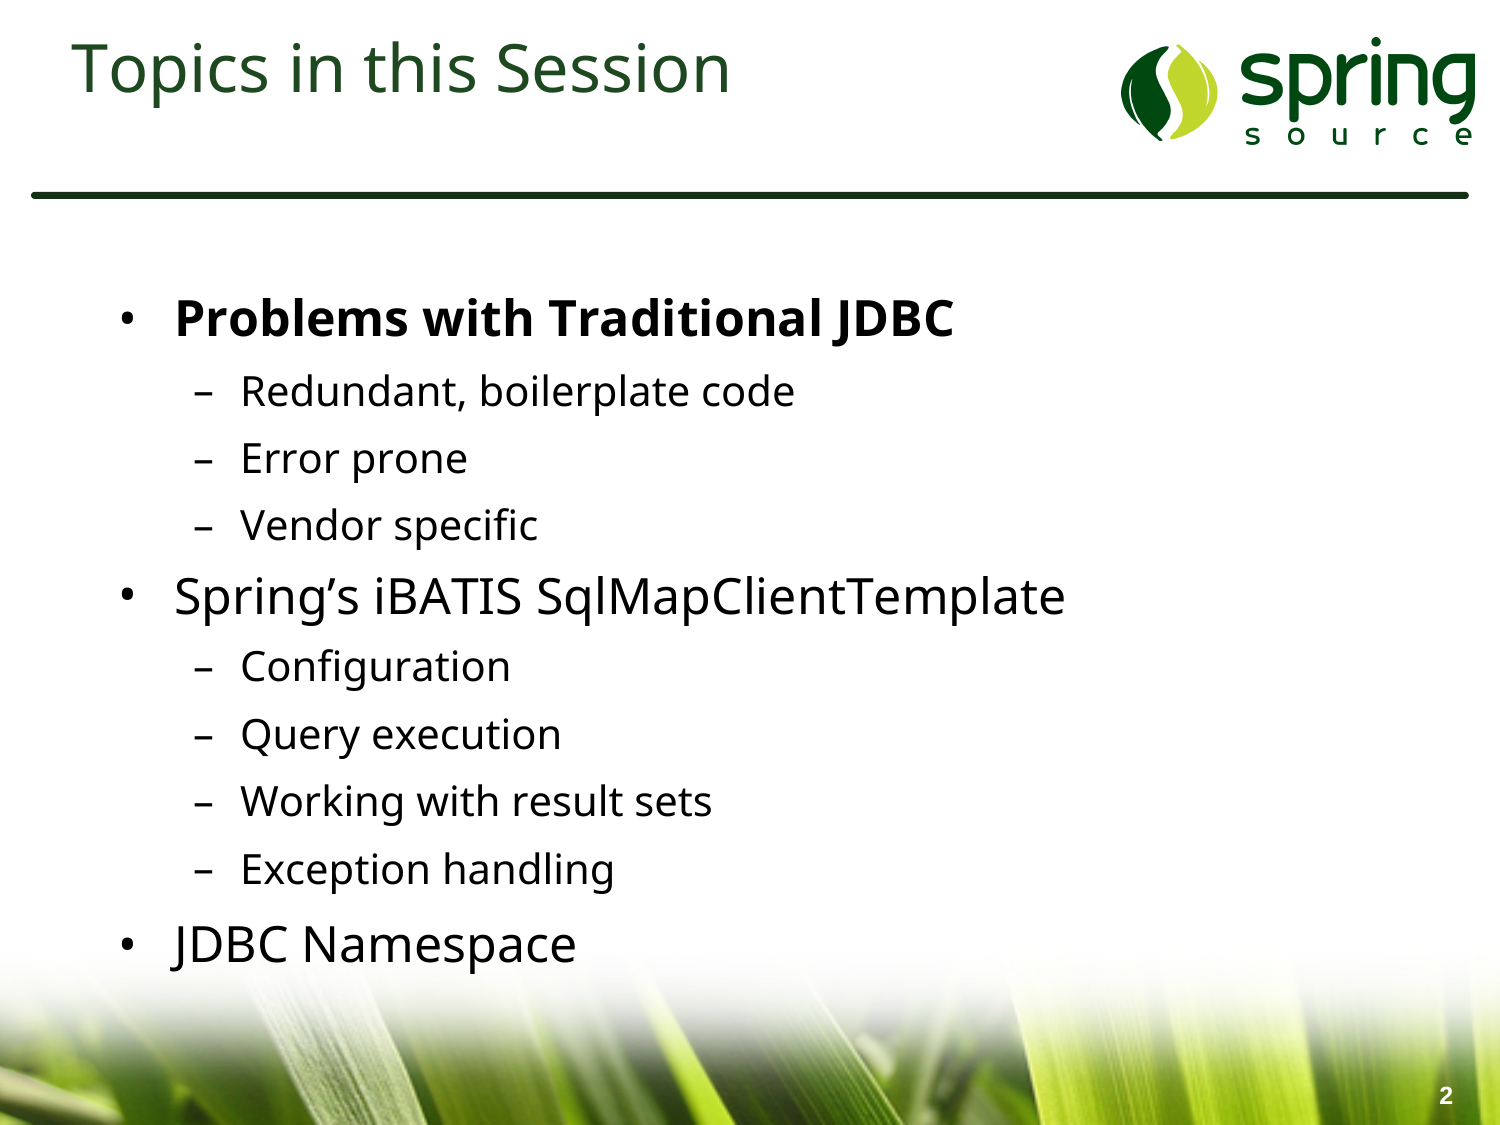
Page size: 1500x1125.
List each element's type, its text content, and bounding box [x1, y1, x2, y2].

picture [1121, 37, 1475, 145]
list Problems with Traditional JDBC Redundant, boilerplate code Error prone Vendor specific Spring’s iBATIS SqlMapClientTemplate Configuration Query execution Working with result sets Exception handling JDBC Namespace [103, 275, 1394, 987]
title Topics in this Session [56, 13, 1089, 176]
picture [0, 944, 1500, 1125]
